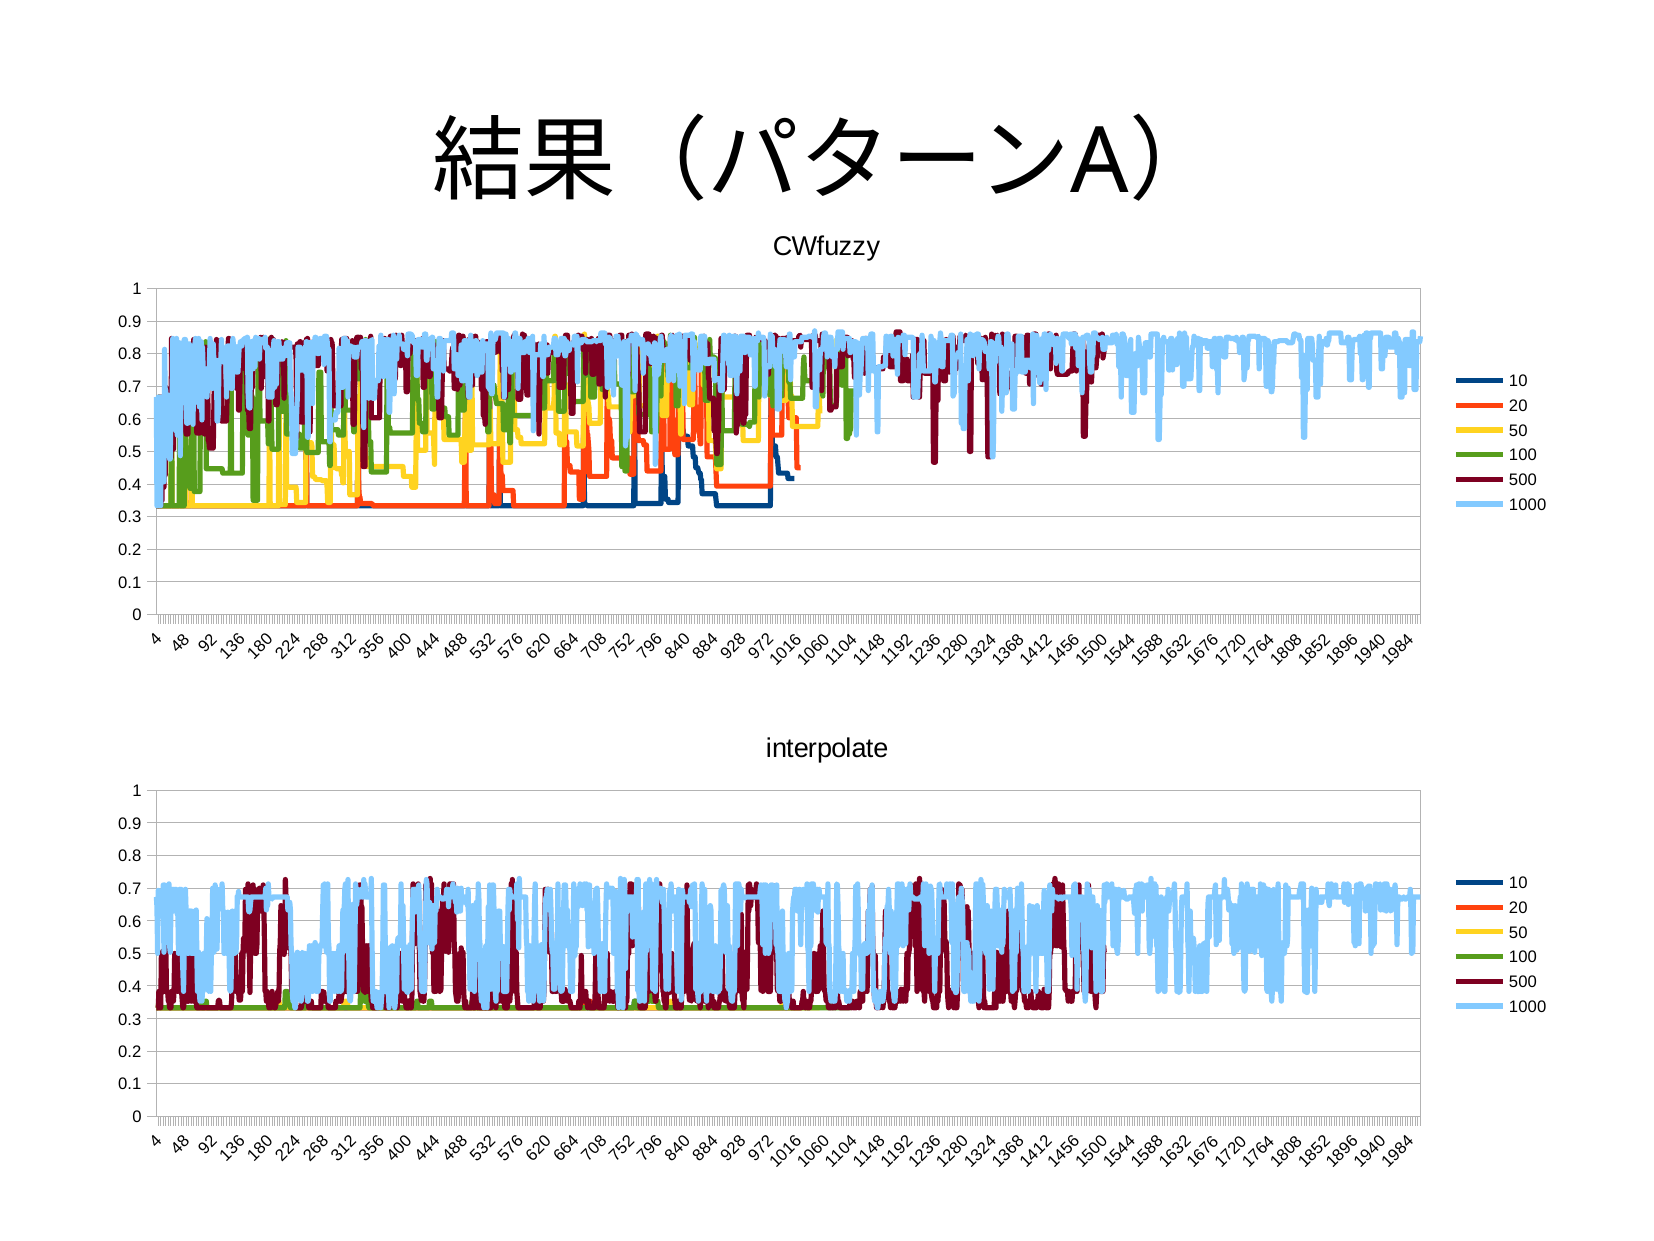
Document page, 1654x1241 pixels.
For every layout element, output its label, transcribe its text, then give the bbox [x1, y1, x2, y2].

title 結果（パターンA） [82, 56, 1571, 250]
chart [88, 206, 1565, 679]
chart [88, 708, 1565, 1181]
